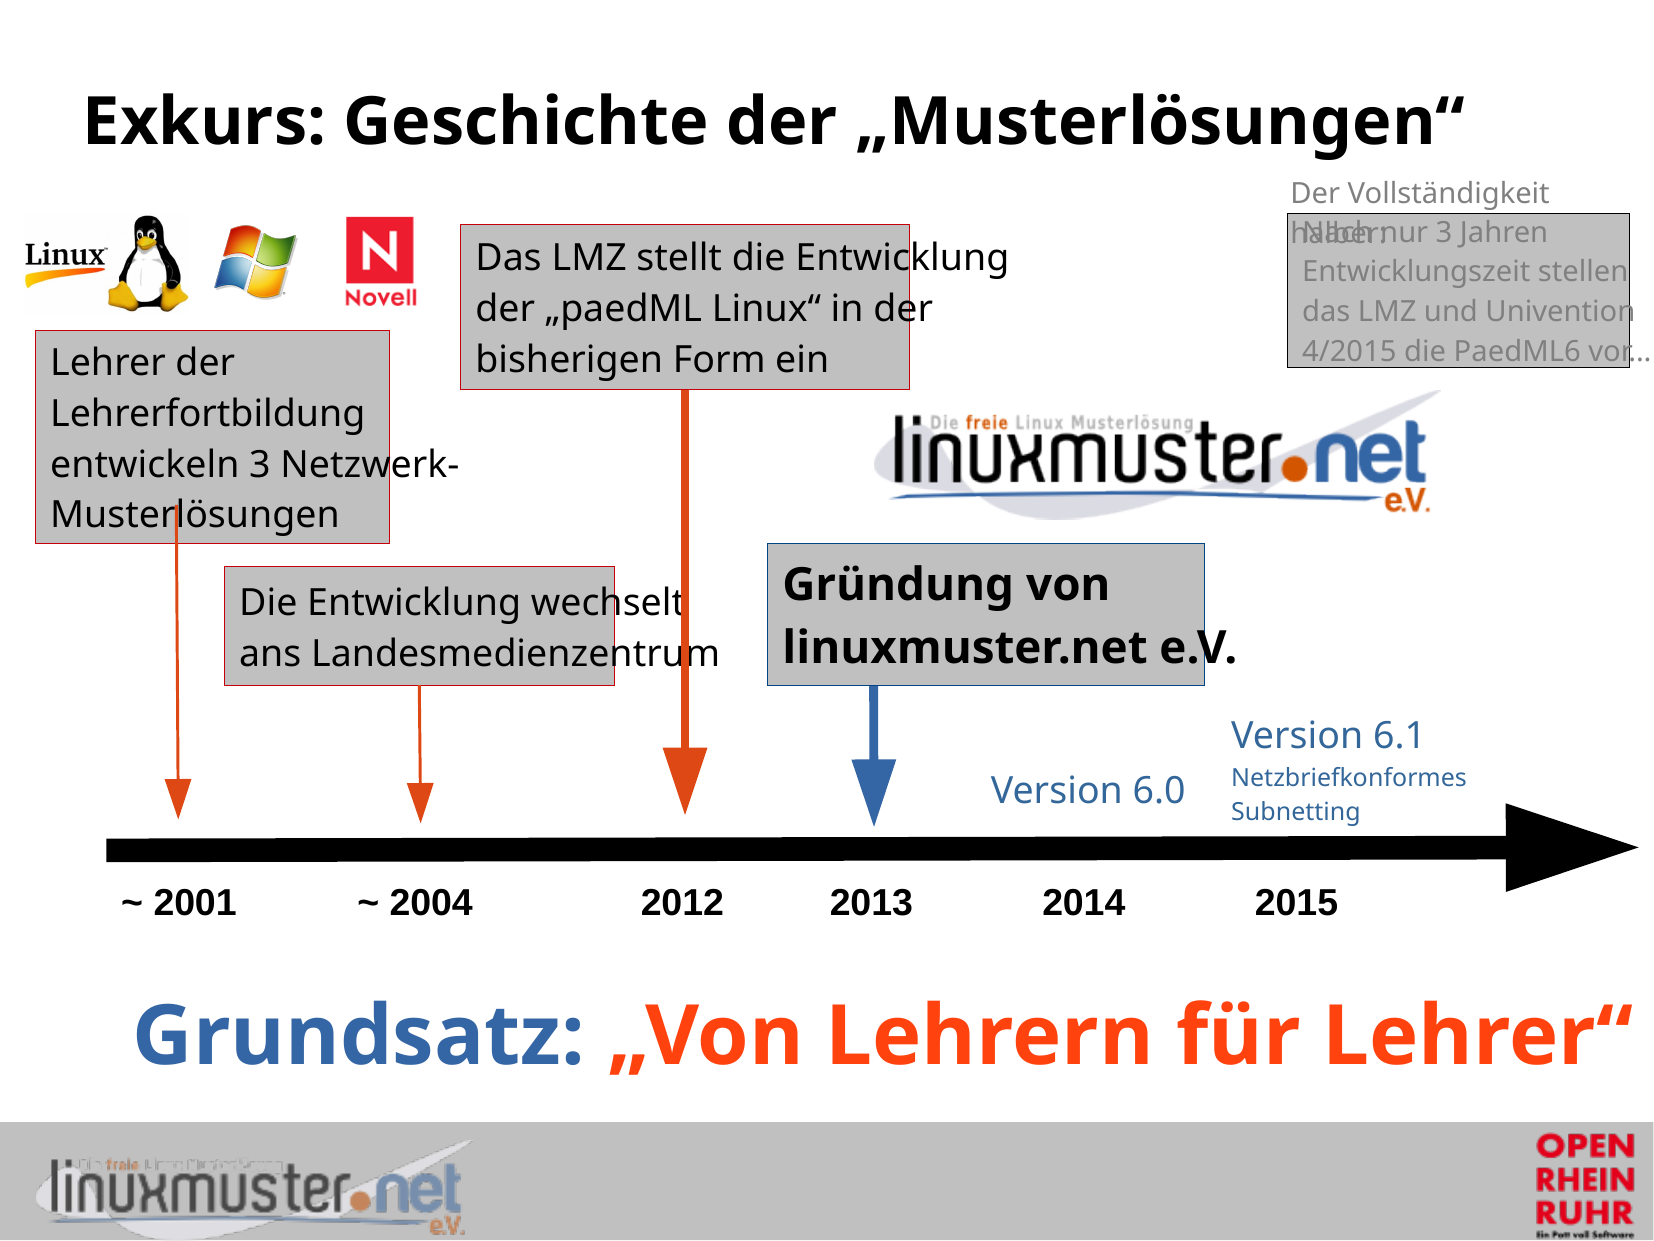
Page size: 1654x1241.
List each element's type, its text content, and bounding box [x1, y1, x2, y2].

picture [23, 214, 189, 314]
title Exkurs: Geschichte der „Musterlösungen“ [82, 49, 1571, 189]
text_box 2014 [1027, 874, 1193, 931]
text_box Gründung von linuxmuster.net e.V. [767, 543, 1205, 686]
picture [36, 1140, 473, 1241]
picture [874, 390, 1441, 520]
text_box Version 6.1 Netzbriefkonformes Subnetting [1216, 701, 1437, 816]
picture [212, 223, 300, 302]
text_box ~ 2001 [106, 874, 272, 931]
text_box Version 6.0 [976, 755, 1158, 814]
text_box Das LMZ stellt die Entwicklung der „paedML Linux“ in der bisherigen Form ein [460, 224, 910, 390]
text_box 2012 [625, 874, 792, 931]
text_box Die Entwicklung wechselt ans Landesmedienzentrum [224, 566, 615, 686]
picture [1535, 1131, 1636, 1241]
text_box Nach nur 3 Jahren Entwicklungszeit stellen das LMZ und Univention 4/2015 die PaedML6 vor... [1287, 213, 1630, 368]
text_box Der Vollständigkeit halber: [1275, 165, 1607, 214]
text_box Grundsatz: „Von Lehrern für Lehrer“ [118, 968, 1572, 1077]
text_box 2015 [1240, 874, 1406, 931]
text_box 2013 [814, 874, 981, 931]
text_box Lehrer der Lehrerfortbildung entwickeln 3 Netzwerk- Musterlösungen [35, 330, 390, 544]
text_box ~ 2004 [342, 874, 508, 931]
picture [330, 212, 426, 314]
